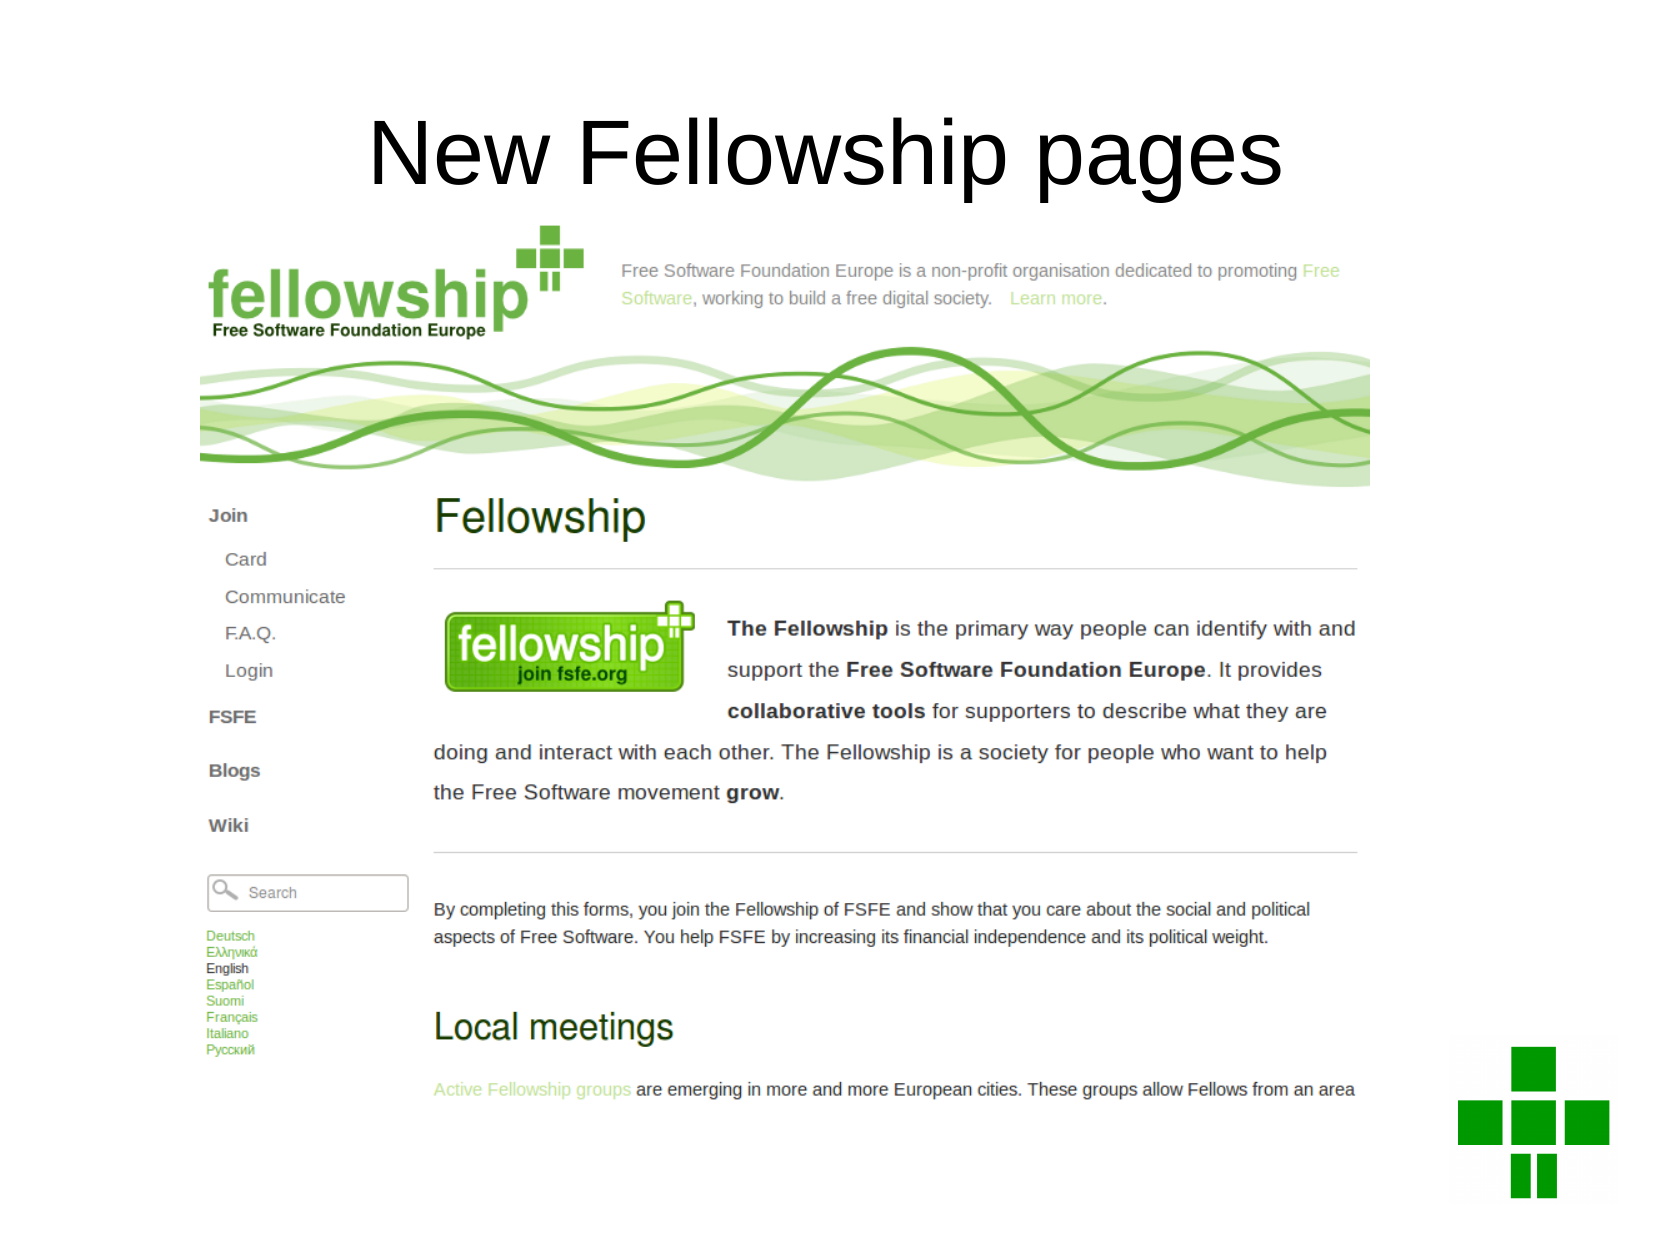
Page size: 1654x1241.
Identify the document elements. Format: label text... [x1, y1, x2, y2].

title New Fellowship pages [82, 49, 1571, 257]
picture [200, 212, 1370, 1102]
picture [1449, 1035, 1619, 1205]
